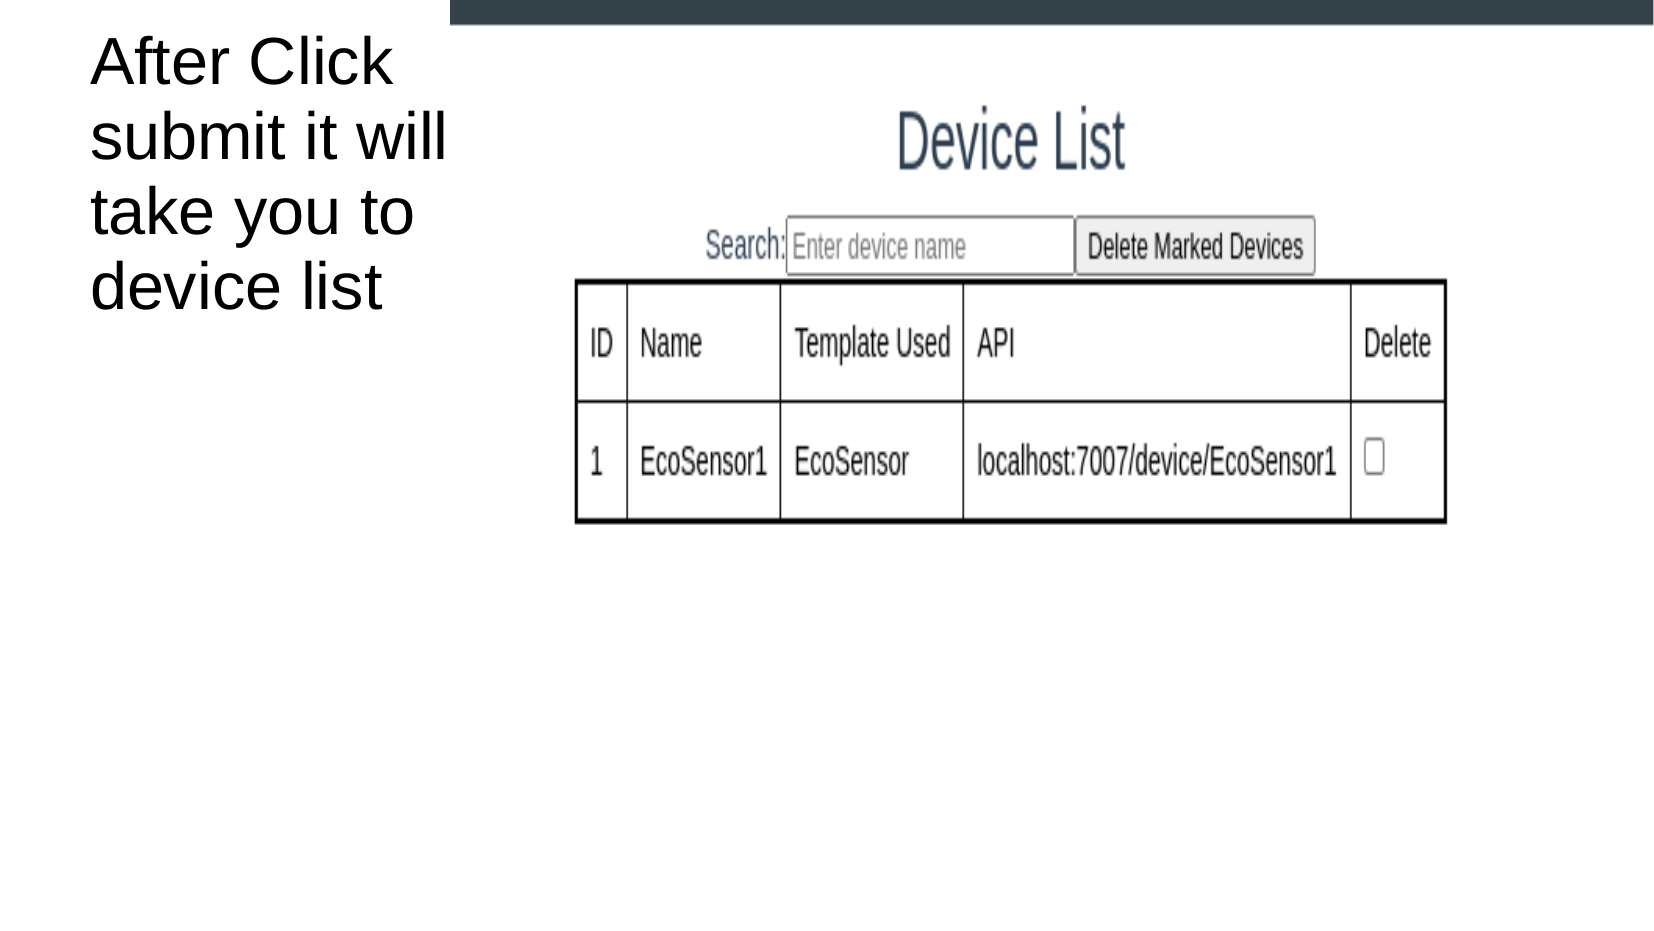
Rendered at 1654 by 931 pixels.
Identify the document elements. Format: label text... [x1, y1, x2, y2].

picture [450, 0, 1654, 901]
list After Click submit it will take you to device list [19, 24, 450, 564]
